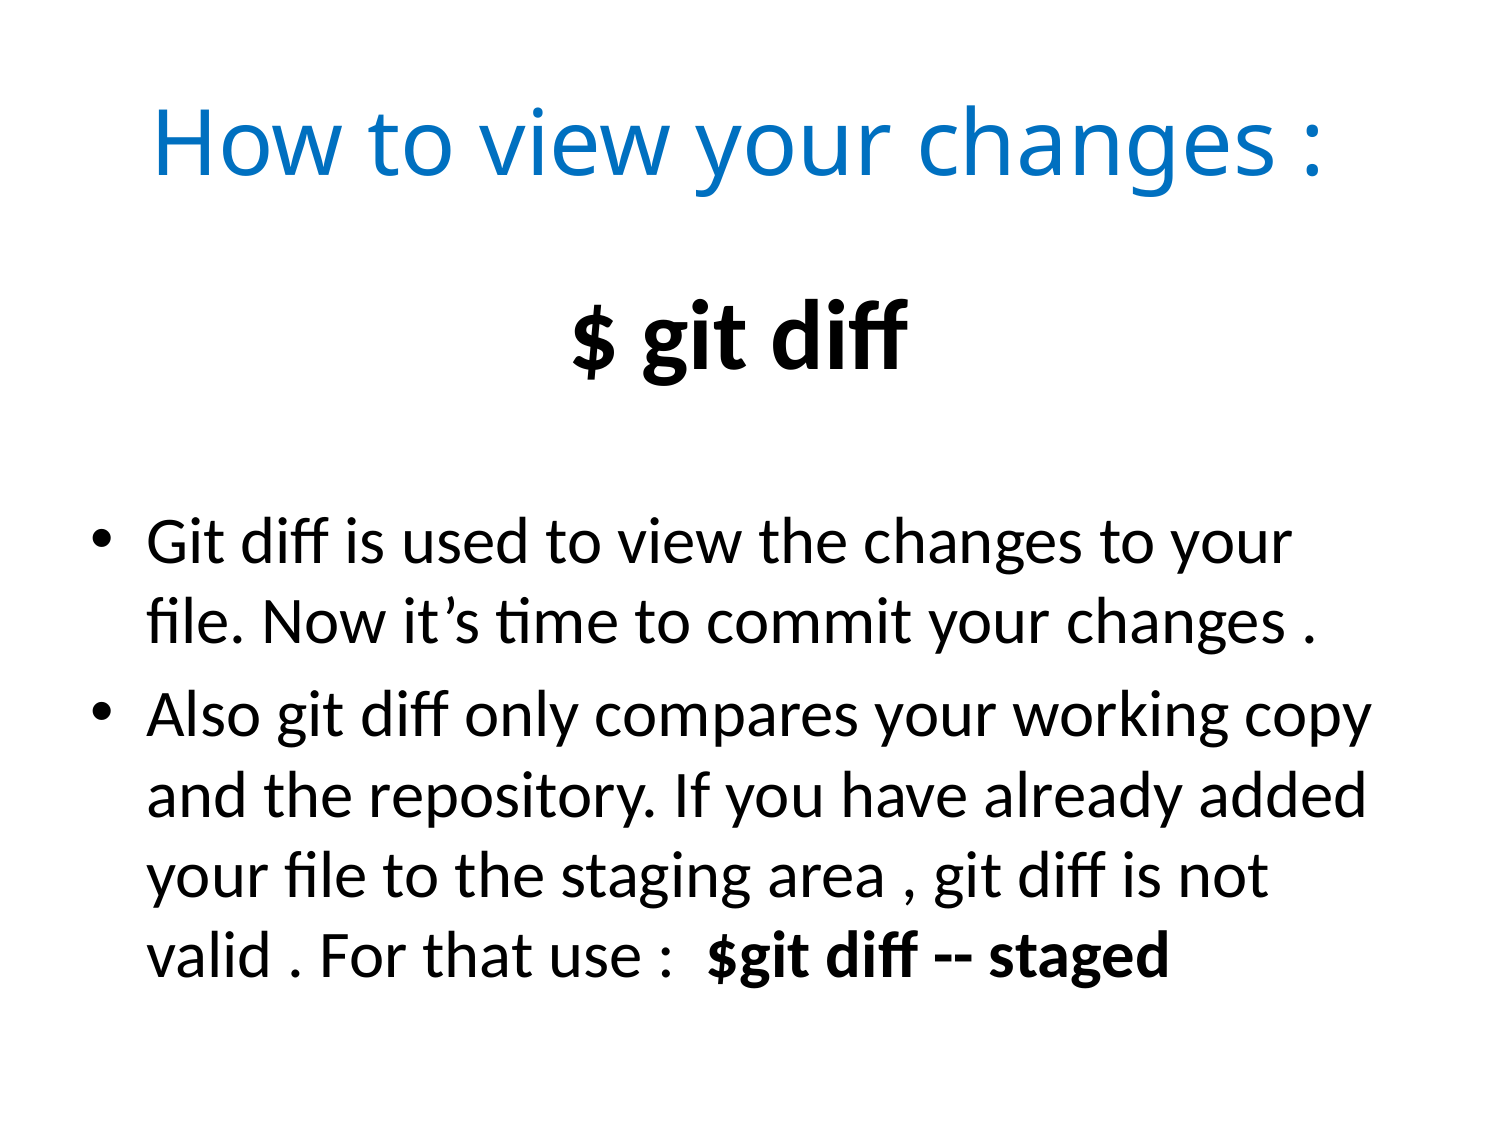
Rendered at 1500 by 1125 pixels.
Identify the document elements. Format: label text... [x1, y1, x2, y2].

title How to view your changes : [75, 45, 1425, 233]
list $ git diff Git diff is used to view the changes to your file. Now it’s time to commit your changes . Also git diff only compares your working copy and the repository. If you have already added your file to the staging area , git diff is not valid . For that use : $git diff -- staged [75, 262, 1425, 1005]
